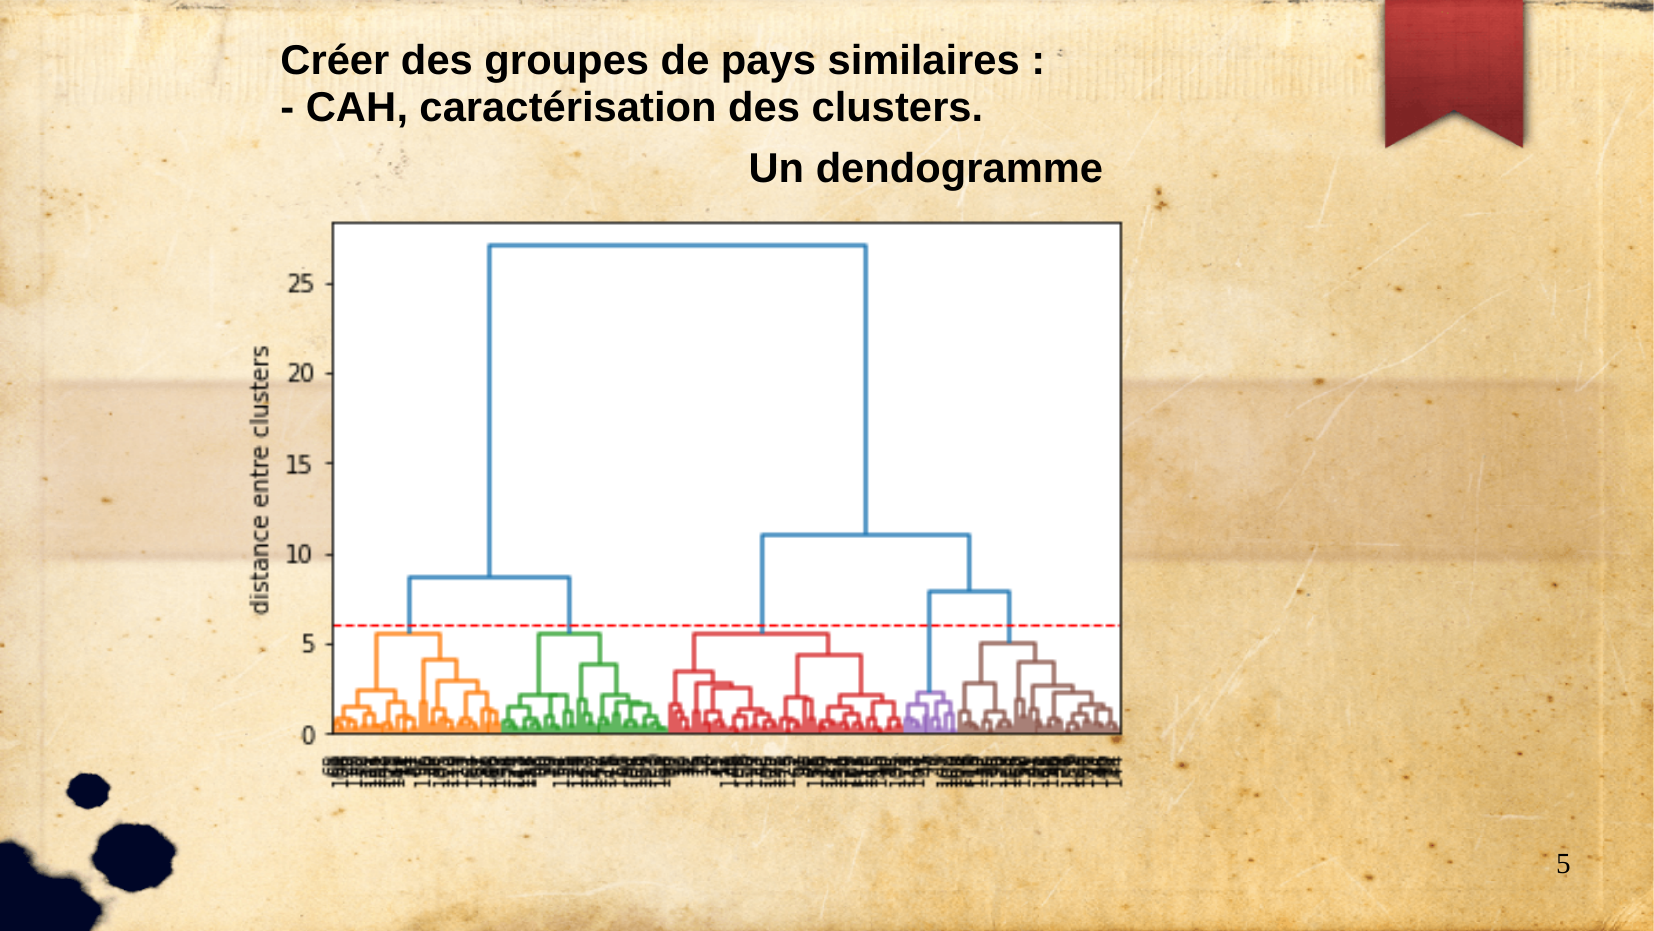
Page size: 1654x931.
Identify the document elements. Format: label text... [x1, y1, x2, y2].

subtitle Un dendogramme [198, 144, 1654, 931]
picture [0, 0, 1654, 931]
text_box Créer des groupes de pays similaires : - CAH, caractérisation des clusters. [265, 29, 1359, 138]
picture [236, 206, 1144, 804]
